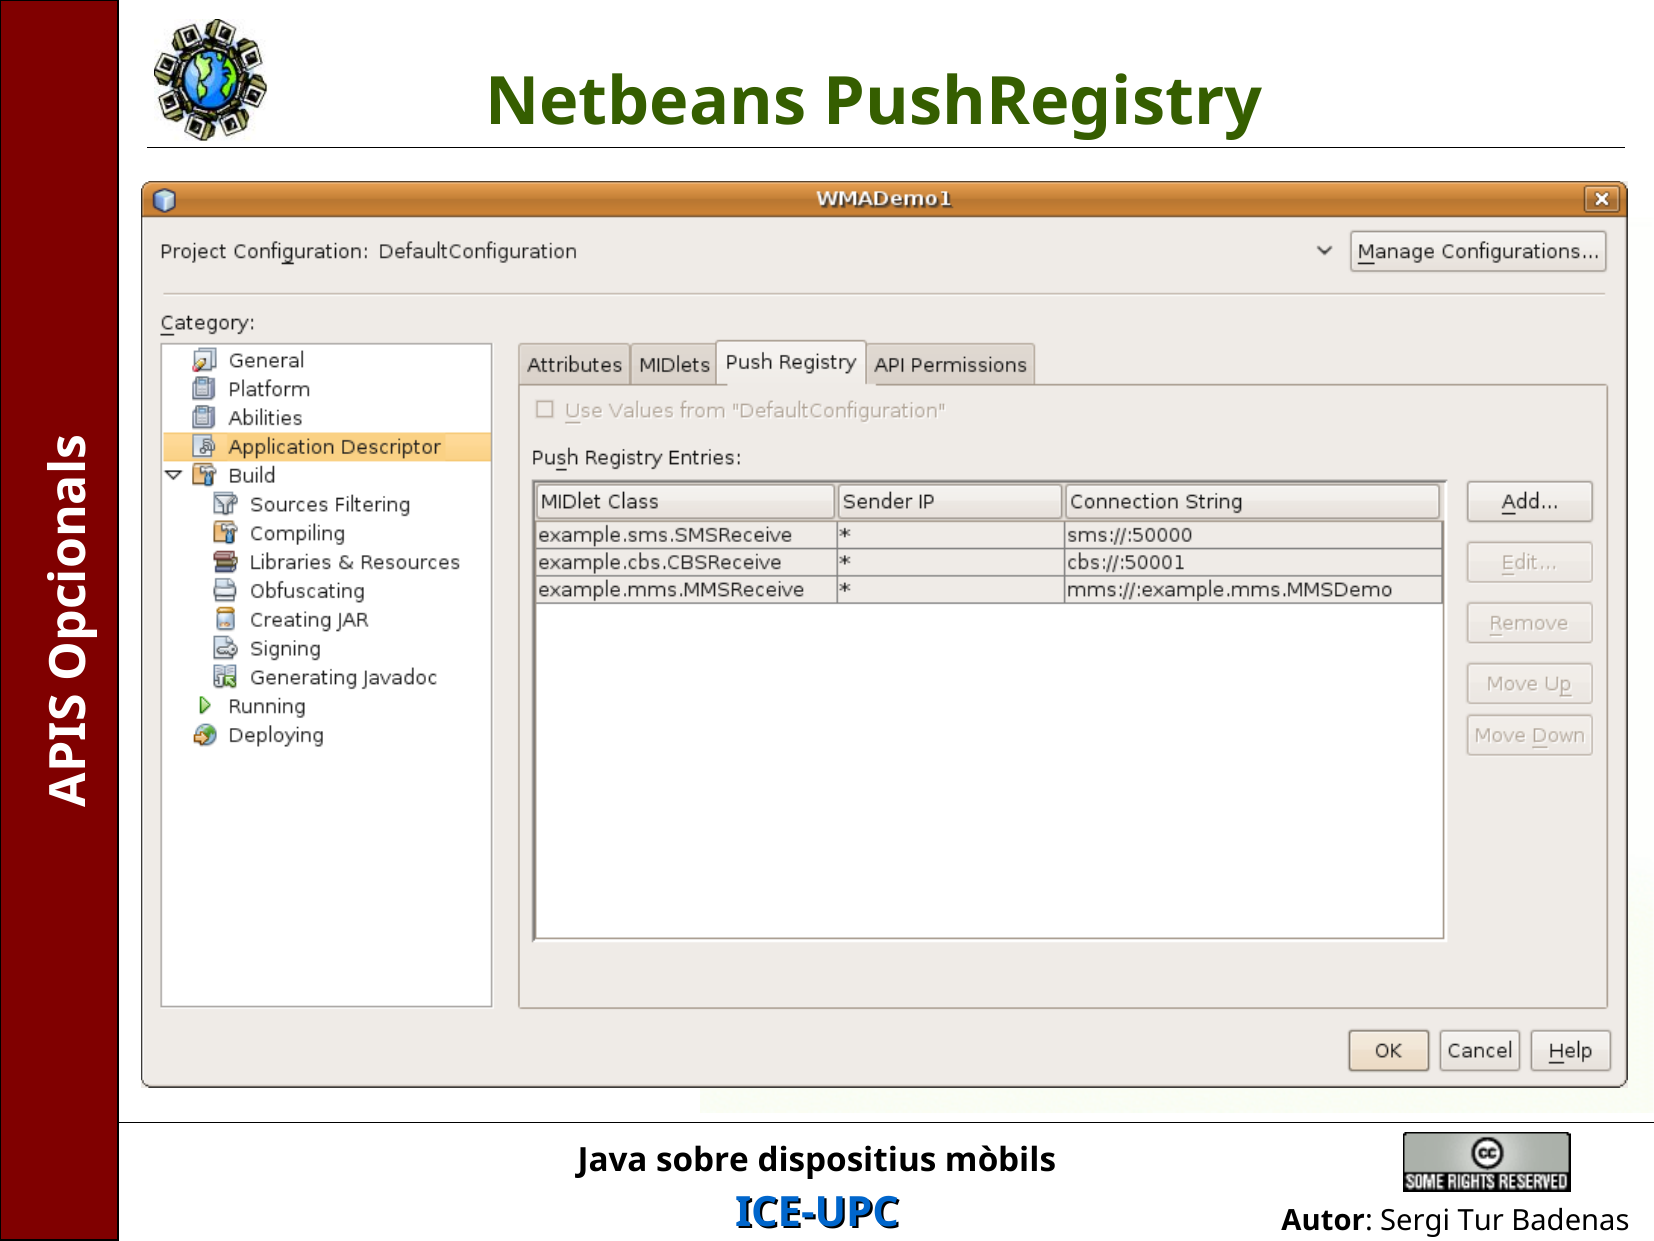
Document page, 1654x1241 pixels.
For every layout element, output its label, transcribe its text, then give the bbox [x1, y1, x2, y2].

title Netbeans PushRegistry [129, 56, 1619, 141]
picture [154, 19, 268, 56]
picture [1403, 1132, 1571, 1192]
picture [141, 181, 1654, 1113]
